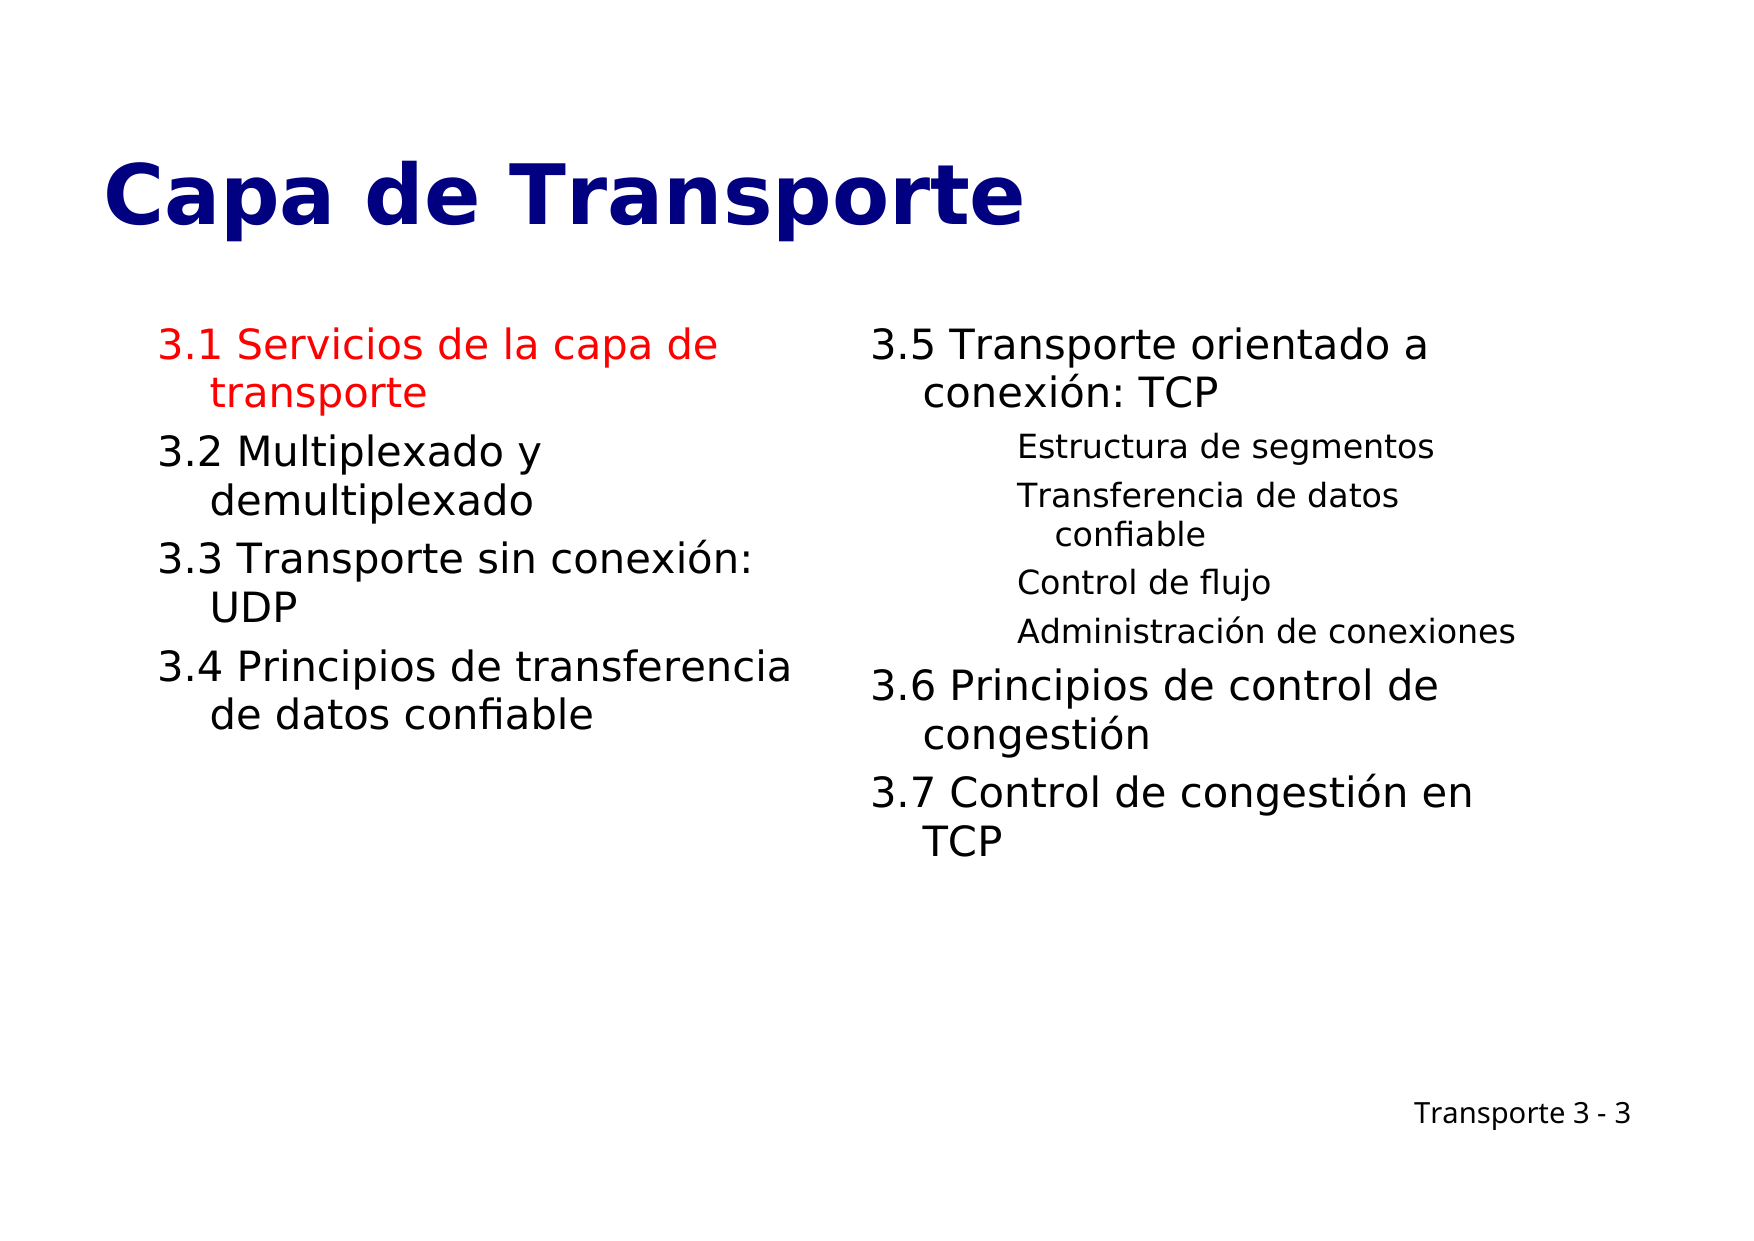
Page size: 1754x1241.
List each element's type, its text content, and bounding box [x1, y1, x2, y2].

list 3.5 Transporte orientado a conexión: TCP Estructura de segmentos Transferencia de datos confiable Control de flujo Administración de conexiones 3.6 Principios de control de congestión 3.7 Control de congestión en TCP [866, 320, 1546, 1082]
list 3.1 Servicios de la capa de transporte 3.2 Multiplexado y demultiplexado 3.3 Transporte sin conexión: UDP 3.4 Principios de transferencia de datos confiable [154, 320, 833, 1082]
title Capa de Transporte [88, 87, 1654, 305]
